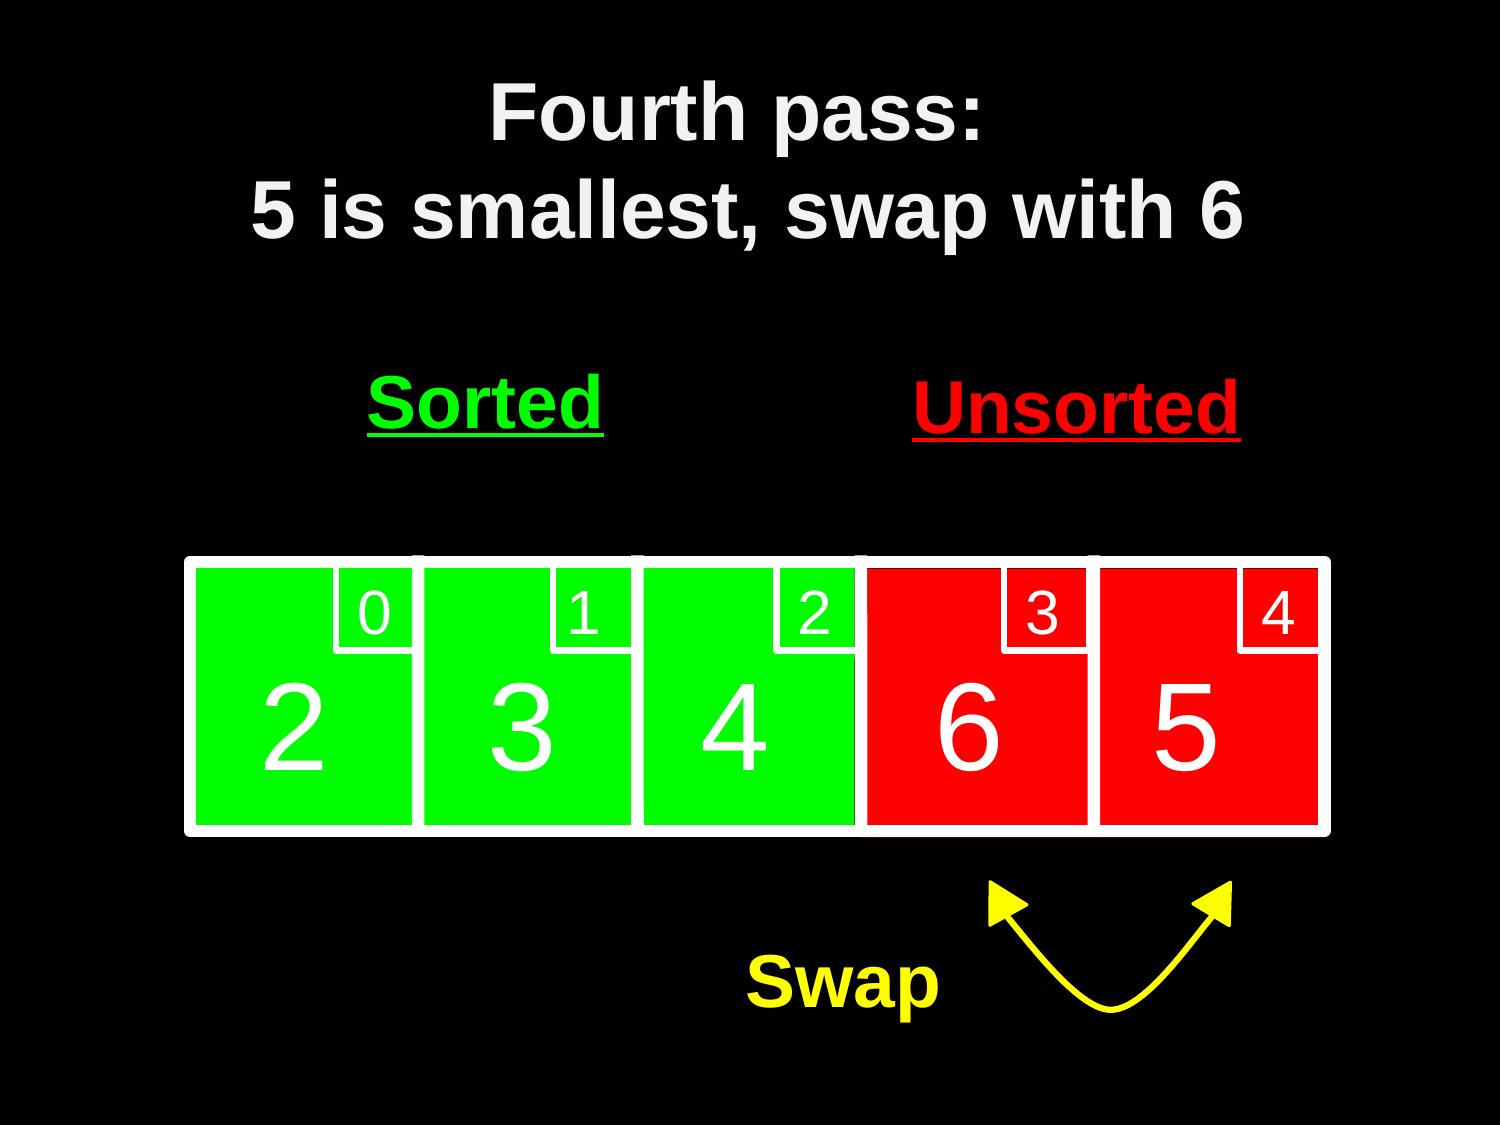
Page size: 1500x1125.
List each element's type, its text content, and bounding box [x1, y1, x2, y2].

text_box [624, 568, 631, 647]
text_box [1082, 568, 1086, 647]
text_box 0 [342, 556, 414, 655]
text_box Fourth pass: 5 is smallest, swap with 6 [220, 120, 1278, 303]
text_box 4 [685, 630, 821, 800]
text_box 3 [1010, 560, 1082, 655]
text_box Unsorted [714, 247, 1440, 560]
text_box 6 [919, 630, 1054, 800]
text_box Swap [600, 833, 1155, 1121]
text_box 2 [244, 630, 379, 800]
text_box [1101, 568, 1318, 825]
text_box [1192, 882, 1231, 926]
text_box 5 [1136, 630, 1272, 800]
text_box 3 [472, 630, 608, 800]
text_box [868, 568, 1087, 825]
text_box 1 [551, 556, 624, 655]
text_box [196, 568, 411, 825]
text_box 2 [782, 560, 855, 655]
text_box [425, 568, 631, 825]
text_box Sorted [156, 255, 882, 543]
text_box 4 [1246, 564, 1318, 647]
text_box [644, 568, 854, 825]
